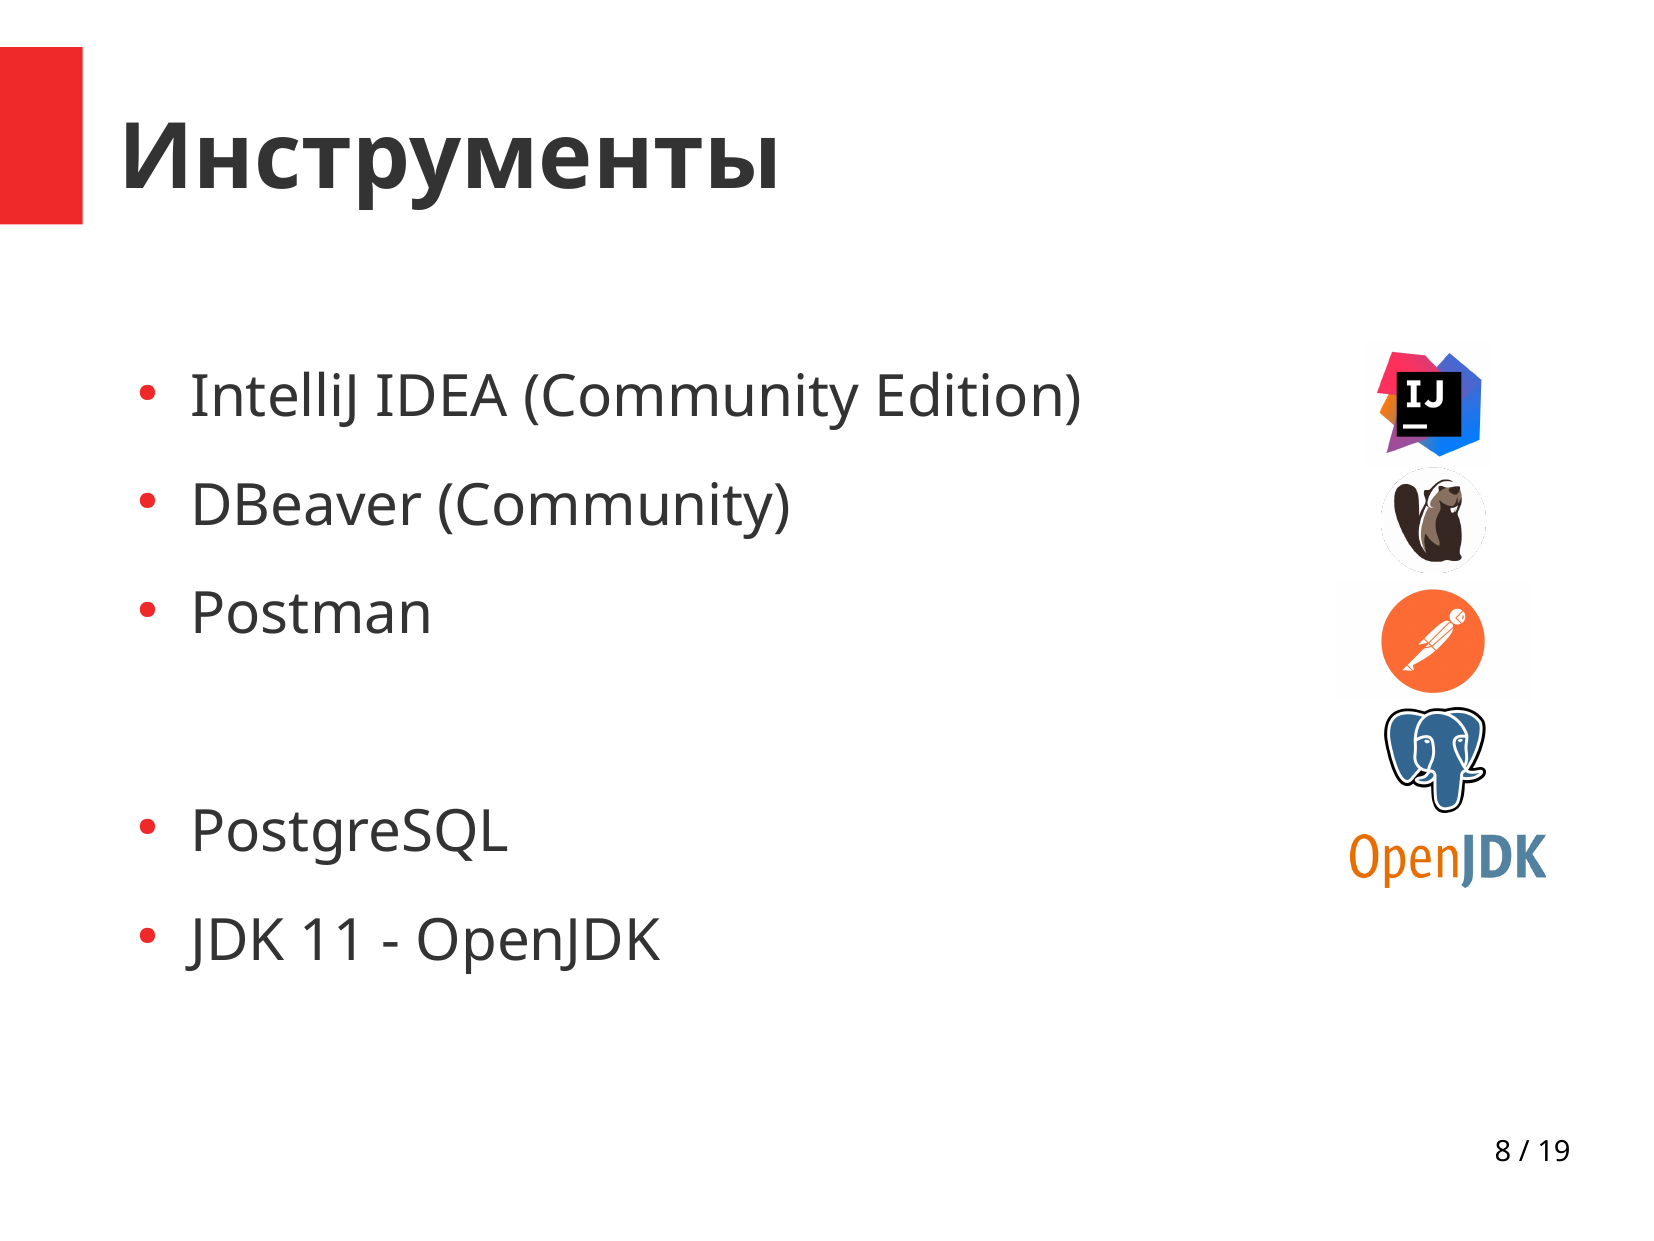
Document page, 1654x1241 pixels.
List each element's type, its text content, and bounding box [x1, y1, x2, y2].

picture [1365, 340, 1493, 573]
picture [1384, 707, 1486, 813]
title Инструменты [118, 49, 1571, 257]
picture [1350, 834, 1546, 888]
list IntelliJ IDEA (Community Edition) DBeaver (Community) Postman PostgreSQL JDK 11 - OpenJDK [119, 354, 1201, 1074]
picture [1335, 581, 1531, 701]
